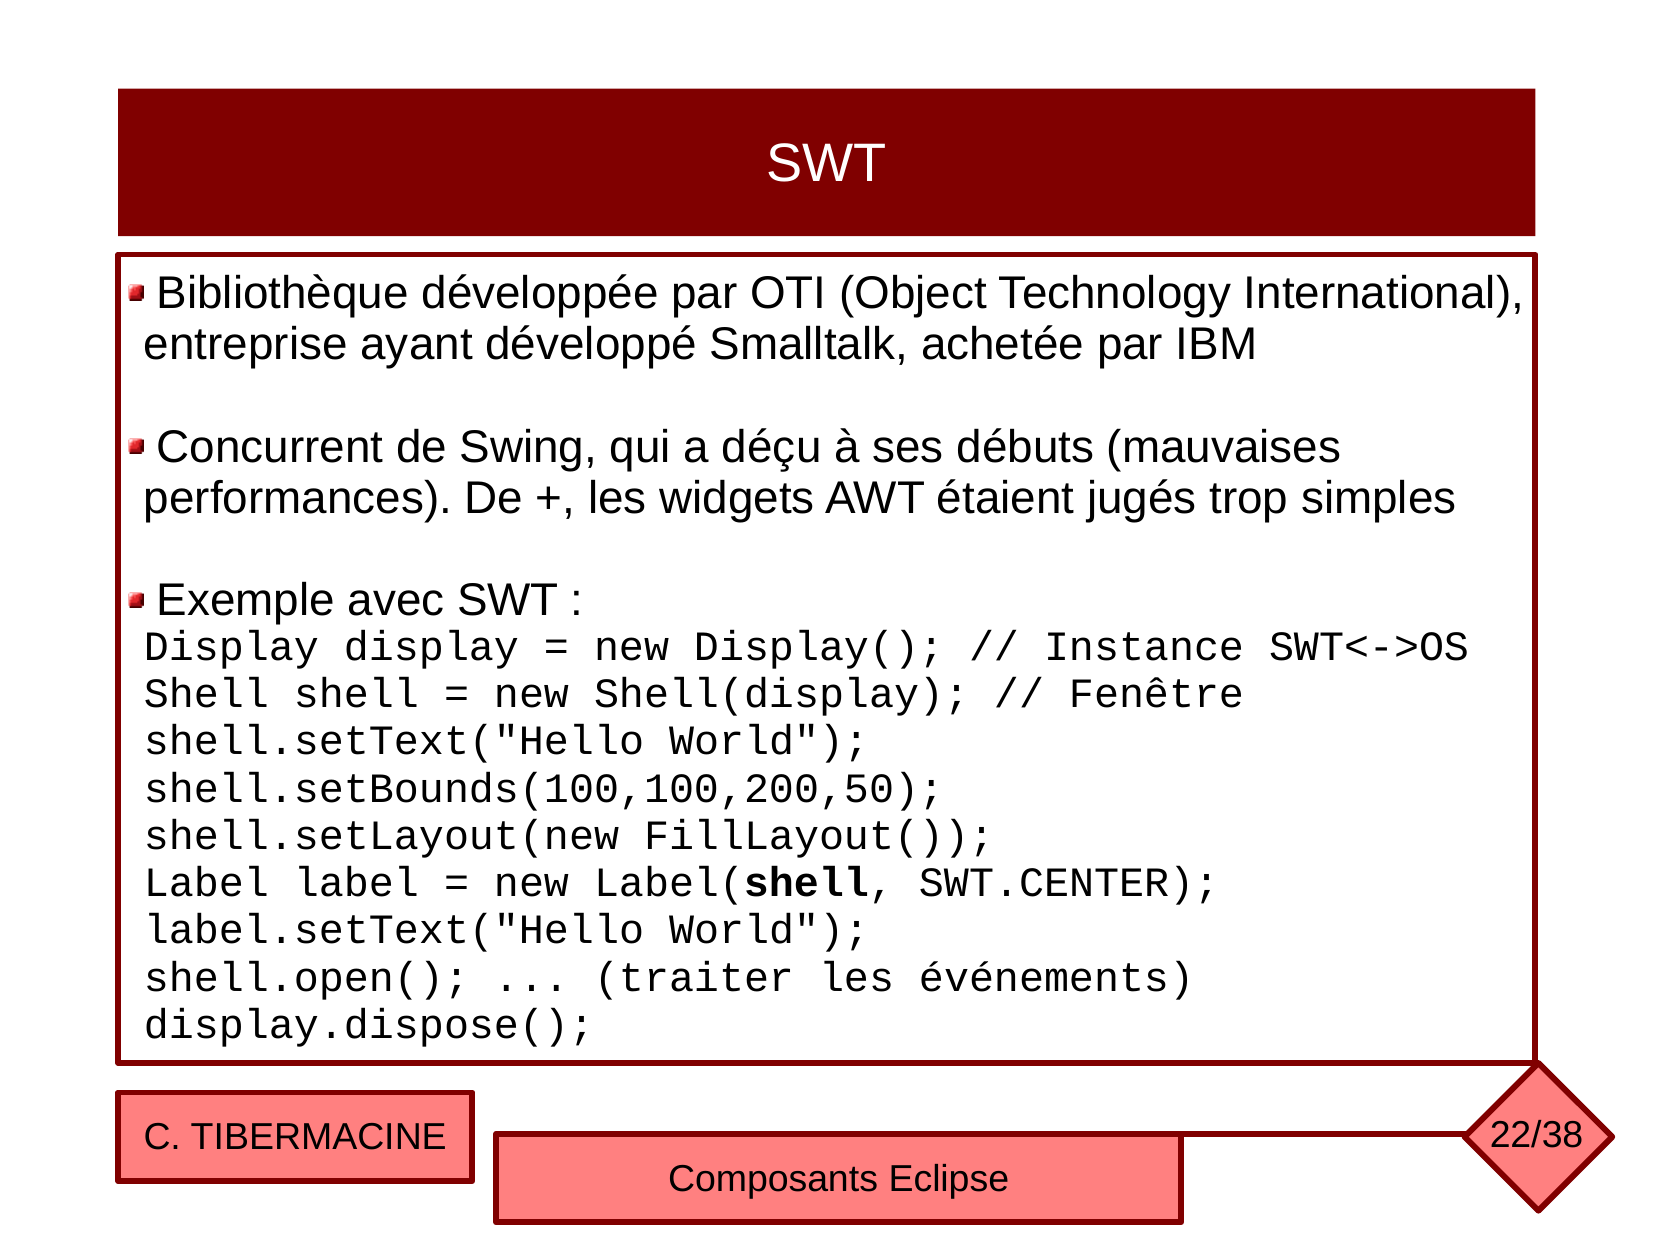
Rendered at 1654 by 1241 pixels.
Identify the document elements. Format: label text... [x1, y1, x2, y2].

text_box [1495, 1062, 1582, 1106]
text_box <numéro>/38 [1475, 1106, 1654, 1163]
picture [128, 438, 144, 454]
text_box [1464, 1126, 1475, 1148]
text_box [1490, 1163, 1587, 1211]
text_box Bibliothèque développée par OTI (Object Technology International), entreprise ayant développé Smalltalk, achetée par IBM Concurrent de Swing, qui a déçu à ses débuts (mauvaises performances). De +, les widgets AWT étaient jugés trop simples Exemple avec SWT : Display display = new Display(); // Instance SWT<->OS Shell shell = new Shell(display); // Fenêtre shell.setText("Hello World"); shell.setBounds(100,100,200,50); shell.setLayout(new FillLayout()); Label label = new Label(shell, SWT.CENTER); label.setText("Hello World"); shell.open(); ... (traiter les événements) display.dispose(); [118, 254, 1536, 1063]
text_box Composants Eclipse [496, 1133, 1182, 1223]
picture [128, 284, 144, 301]
text_box C. TIBERMACINE [118, 1092, 473, 1182]
text_box SWT [118, 88, 1536, 237]
picture [128, 592, 144, 608]
